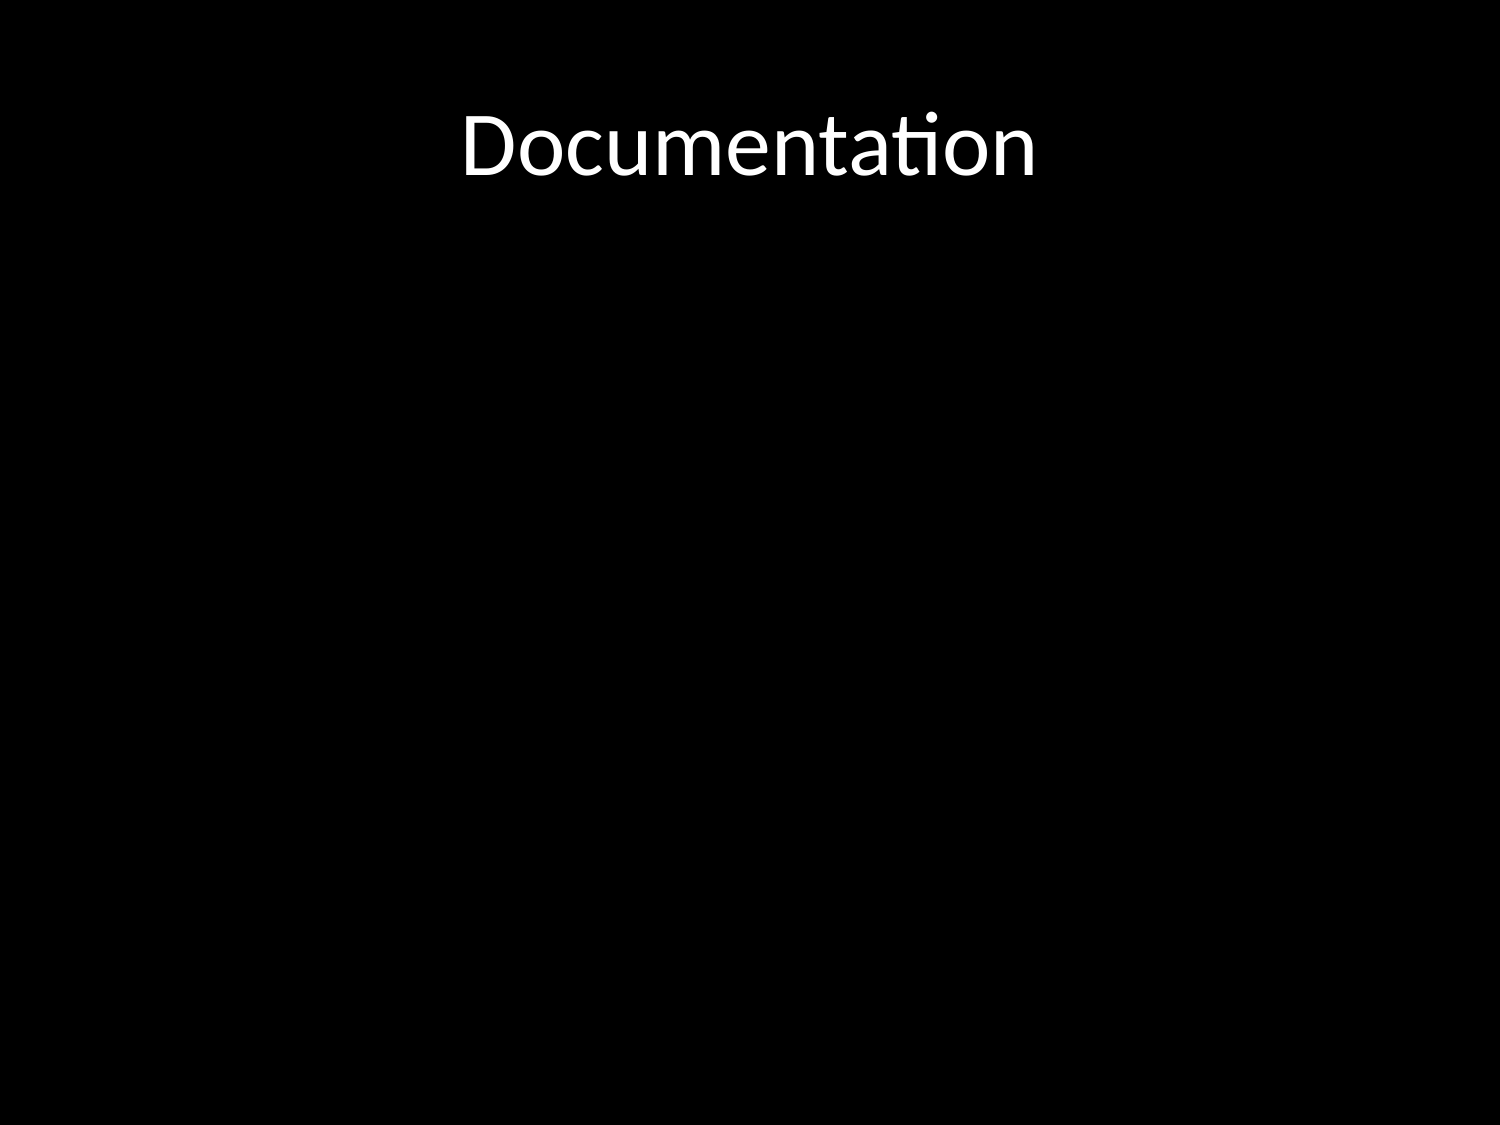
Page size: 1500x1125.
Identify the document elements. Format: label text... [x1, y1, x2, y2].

title Documentation [75, 45, 1425, 233]
